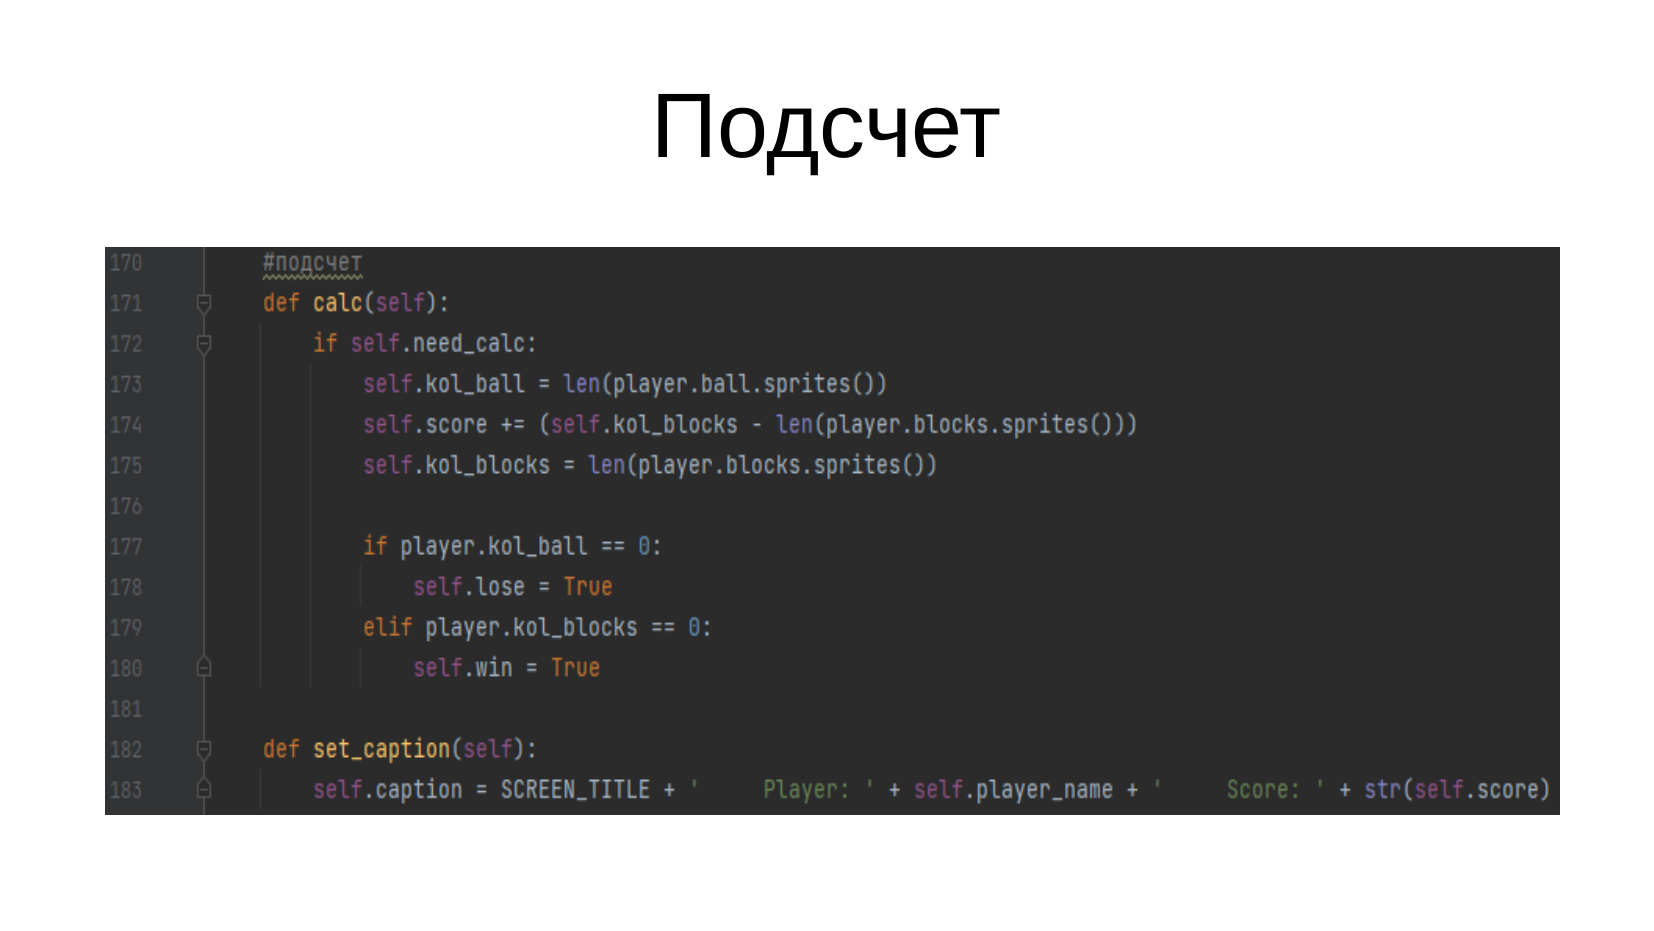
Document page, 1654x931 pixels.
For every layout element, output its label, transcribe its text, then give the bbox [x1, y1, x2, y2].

picture [105, 247, 1560, 815]
title Подсчет [82, 48, 1571, 204]
